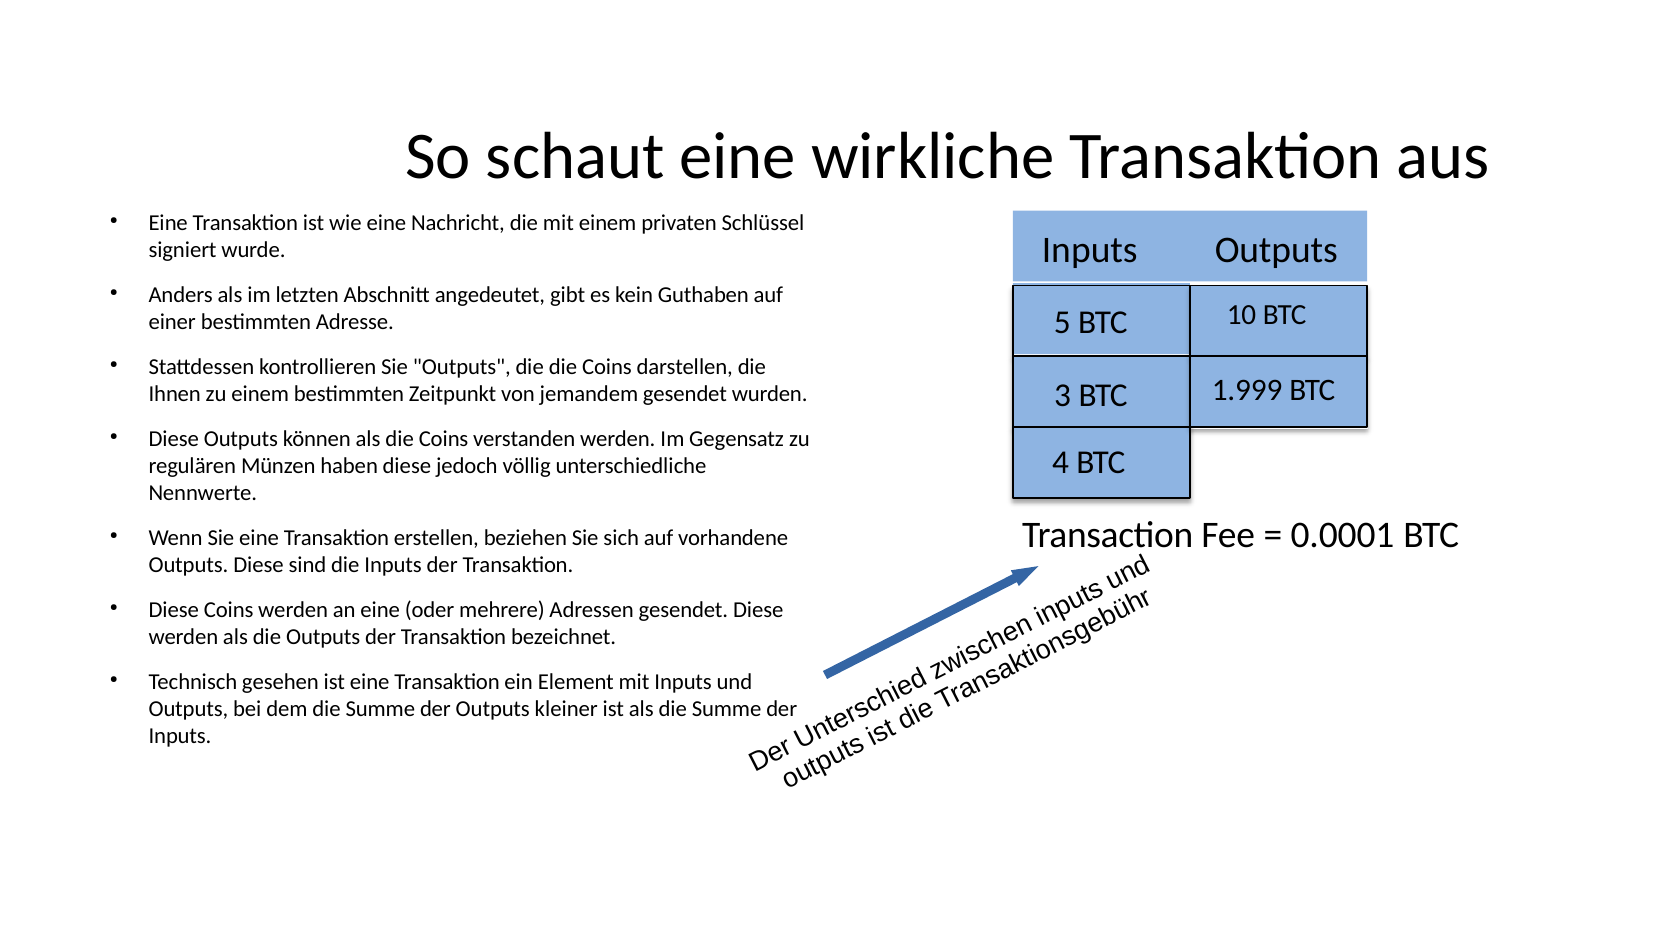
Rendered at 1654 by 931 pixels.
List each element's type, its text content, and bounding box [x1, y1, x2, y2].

title So schaut eine wirkliche Transaktion aus [15, 27, 1606, 233]
text_box [1004, 233, 1380, 510]
text_box 3 BTC [1052, 373, 1156, 414]
text_box Transaction Fee = 0.0001 BTC [1020, 509, 1591, 555]
text_box Inputs [1039, 224, 1140, 271]
list Eine Transaktion ist wie eine Nachricht, die mit einem privaten Schlüssel signiert wurde. Anders als im letzten Abschnitt angedeutet, gibt es kein Guthaben auf einer bestimmten Adresse. Stattdessen kontrollieren Sie "Outputs", die die Coins darstellen, die Ihnen zu einem bestimmten Zeitpunkt von jemandem gesendet wurden. Diese Outputs können als die Coins verstanden werden. Im Gegensatz zu regulären Münzen haben diese jedoch völlig unterschiedliche Nennwerte. Wenn Sie eine Transaktion erstellen, beziehen Sie sich auf vorhandene Outputs. Diese sind die Inputs der Transaktion. Diese Coins werden an eine (oder mehrere) Adressen gesendet. Diese werden als die Outputs der Transaktion bezeichnet. Technisch gesehen ist eine Transaktion ein Element mit Inputs und Outputs, bei dem die Summe der Outputs kleiner ist als die Summe der Inputs. [96, 207, 810, 780]
text_box 5 BTC [1051, 299, 1160, 340]
text_box 4 BTC [1050, 439, 1156, 480]
text_box 1.999 BTC [1209, 369, 1380, 408]
text_box [1191, 357, 1366, 426]
text_box Outputs [1212, 224, 1366, 271]
text_box 10 BTC [1224, 295, 1333, 331]
